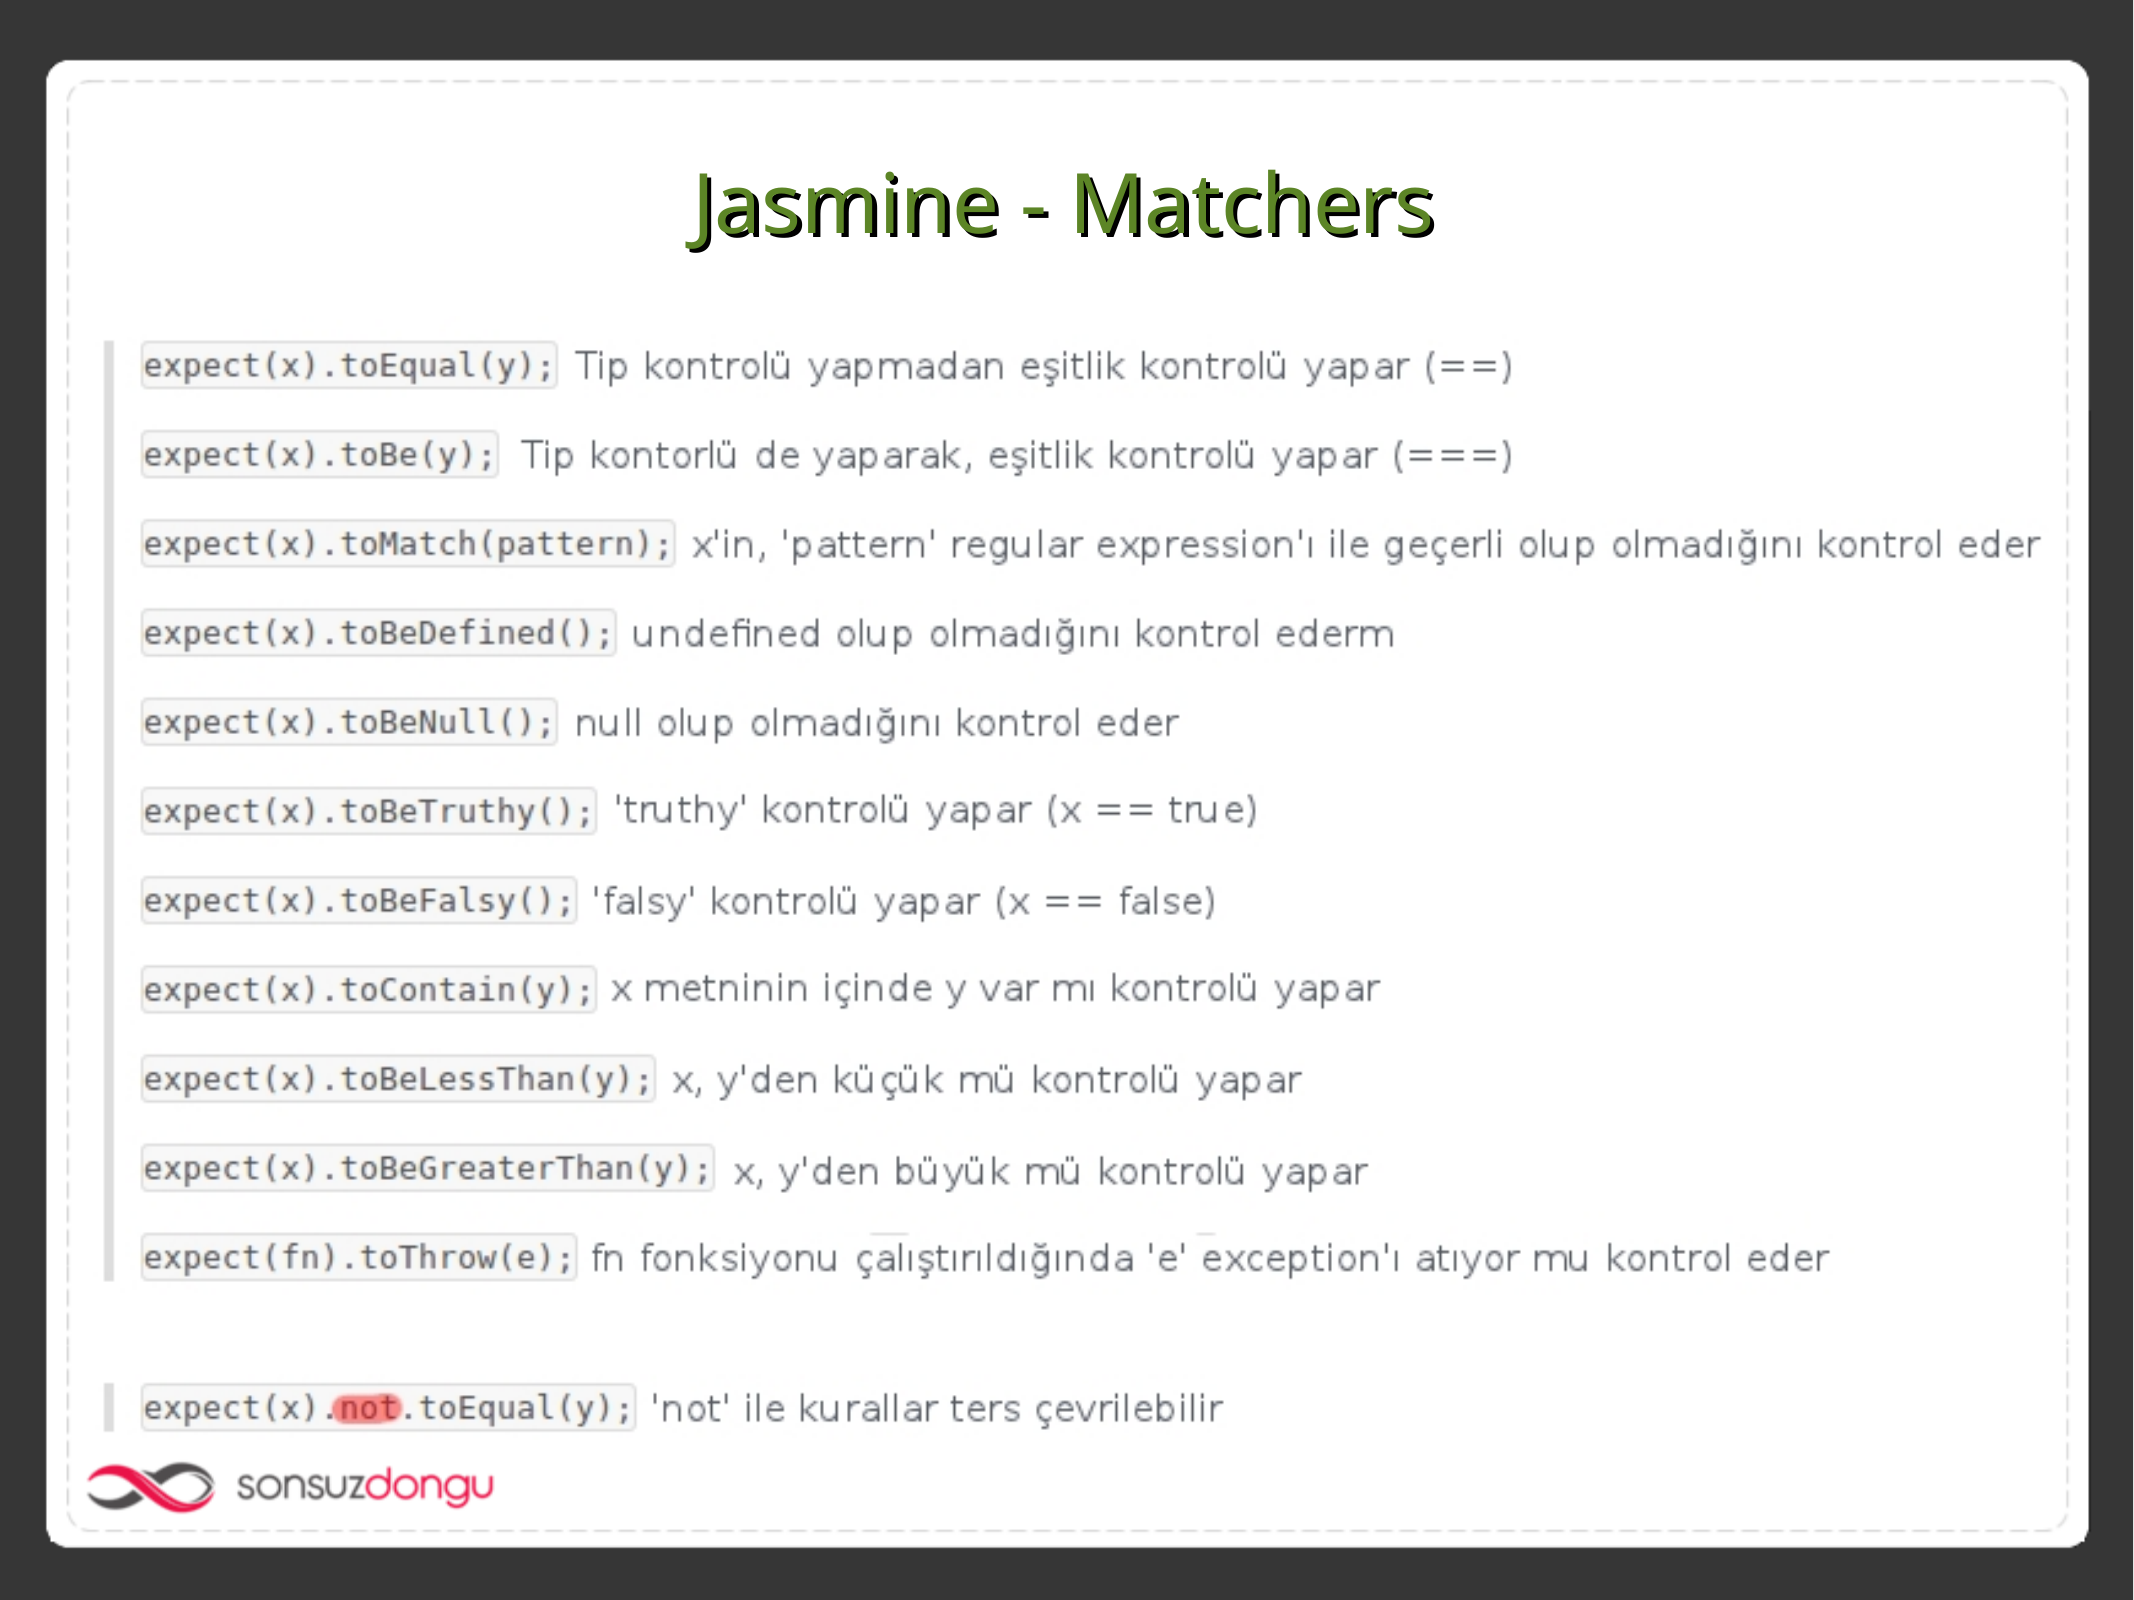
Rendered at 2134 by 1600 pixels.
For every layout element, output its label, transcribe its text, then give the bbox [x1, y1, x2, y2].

picture [0, 0, 2134, 1600]
text_box Jasmine - Matchers [692, 150, 1436, 251]
